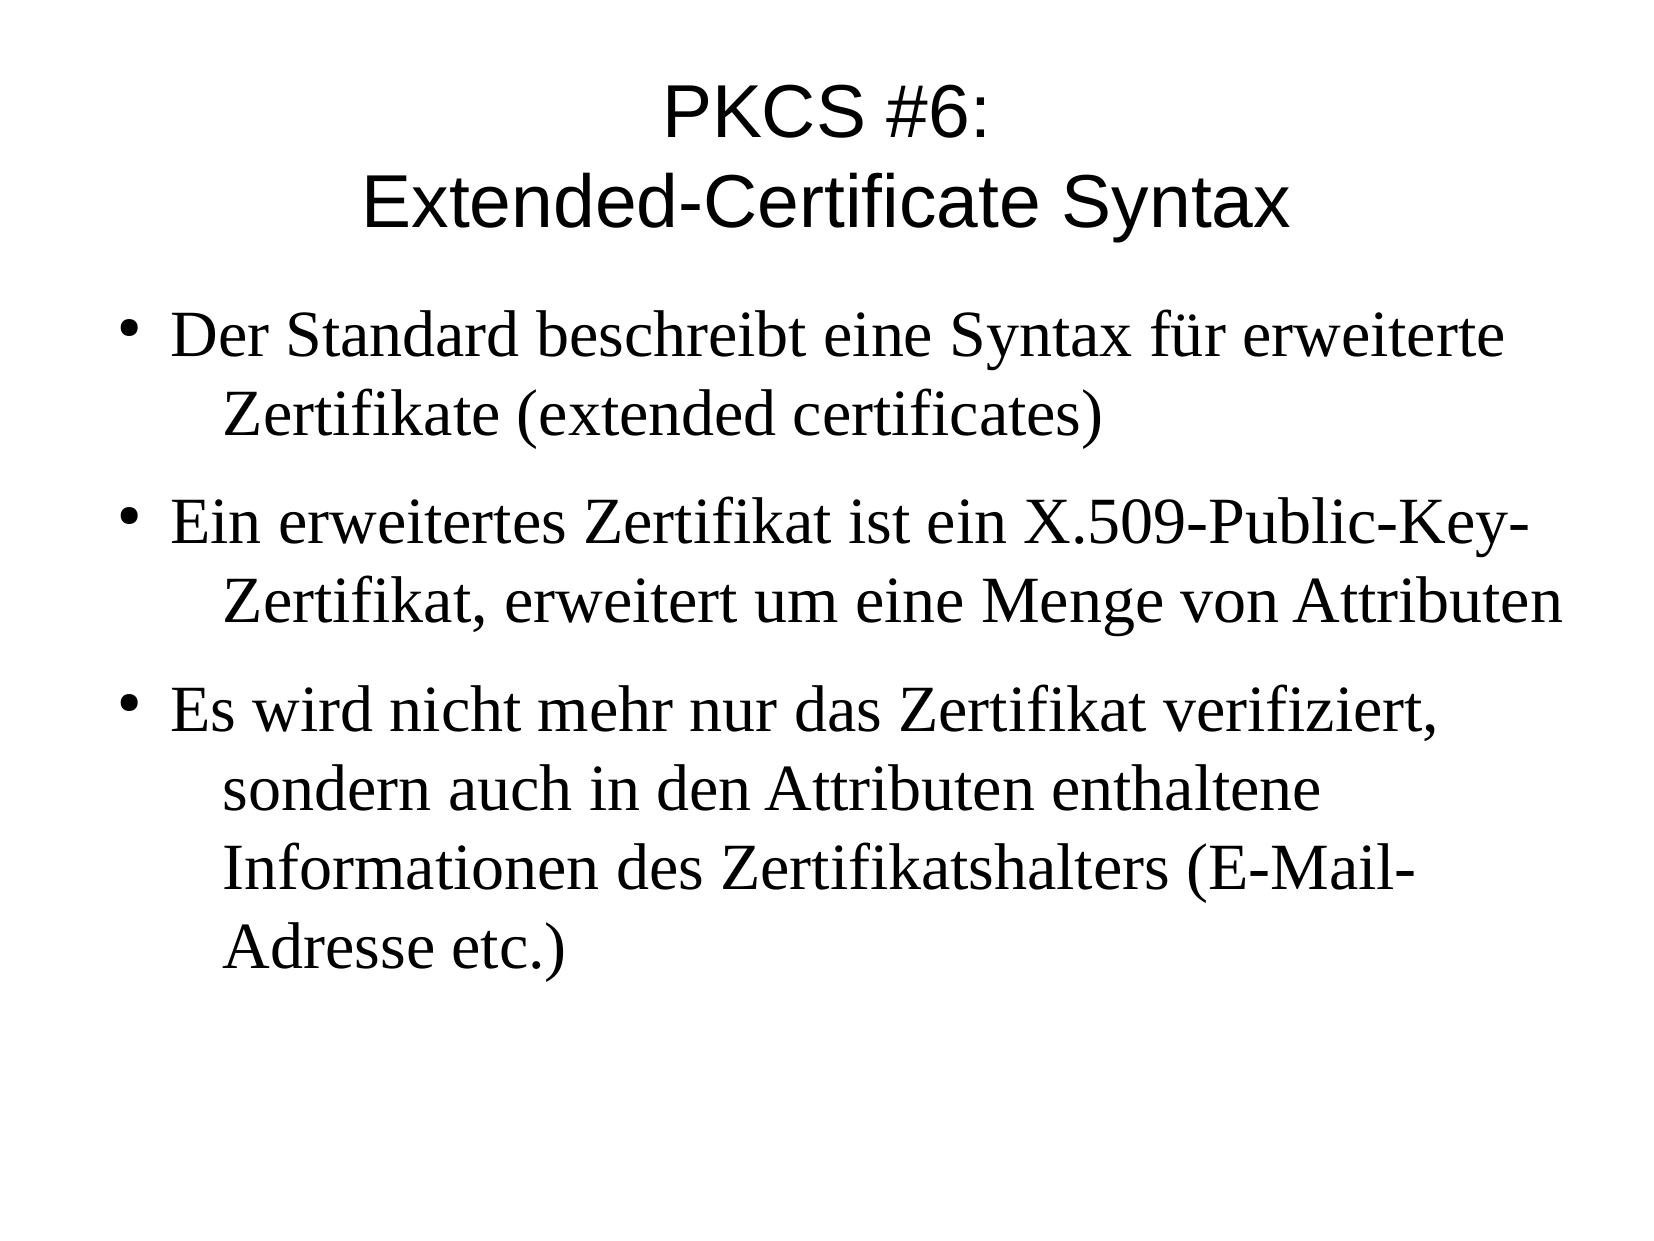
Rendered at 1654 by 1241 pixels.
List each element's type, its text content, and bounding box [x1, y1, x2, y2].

list Der Standard beschreibt eine Syntax für erweiterte Zertifikate (extended certificates) Ein erweitertes Zertifikat ist ein X.509-Public-Key-Zertifikat, erweitert um eine Menge von Attributen Es wird nicht mehr nur das Zertifikat verifiziert, sondern auch in den Attributen enthaltene Informationen des Zertifikatshalters (E-Mail-Adresse etc.) [82, 290, 1571, 1010]
title PKCS #6: Extended-Certificate Syntax [82, 62, 1571, 243]
